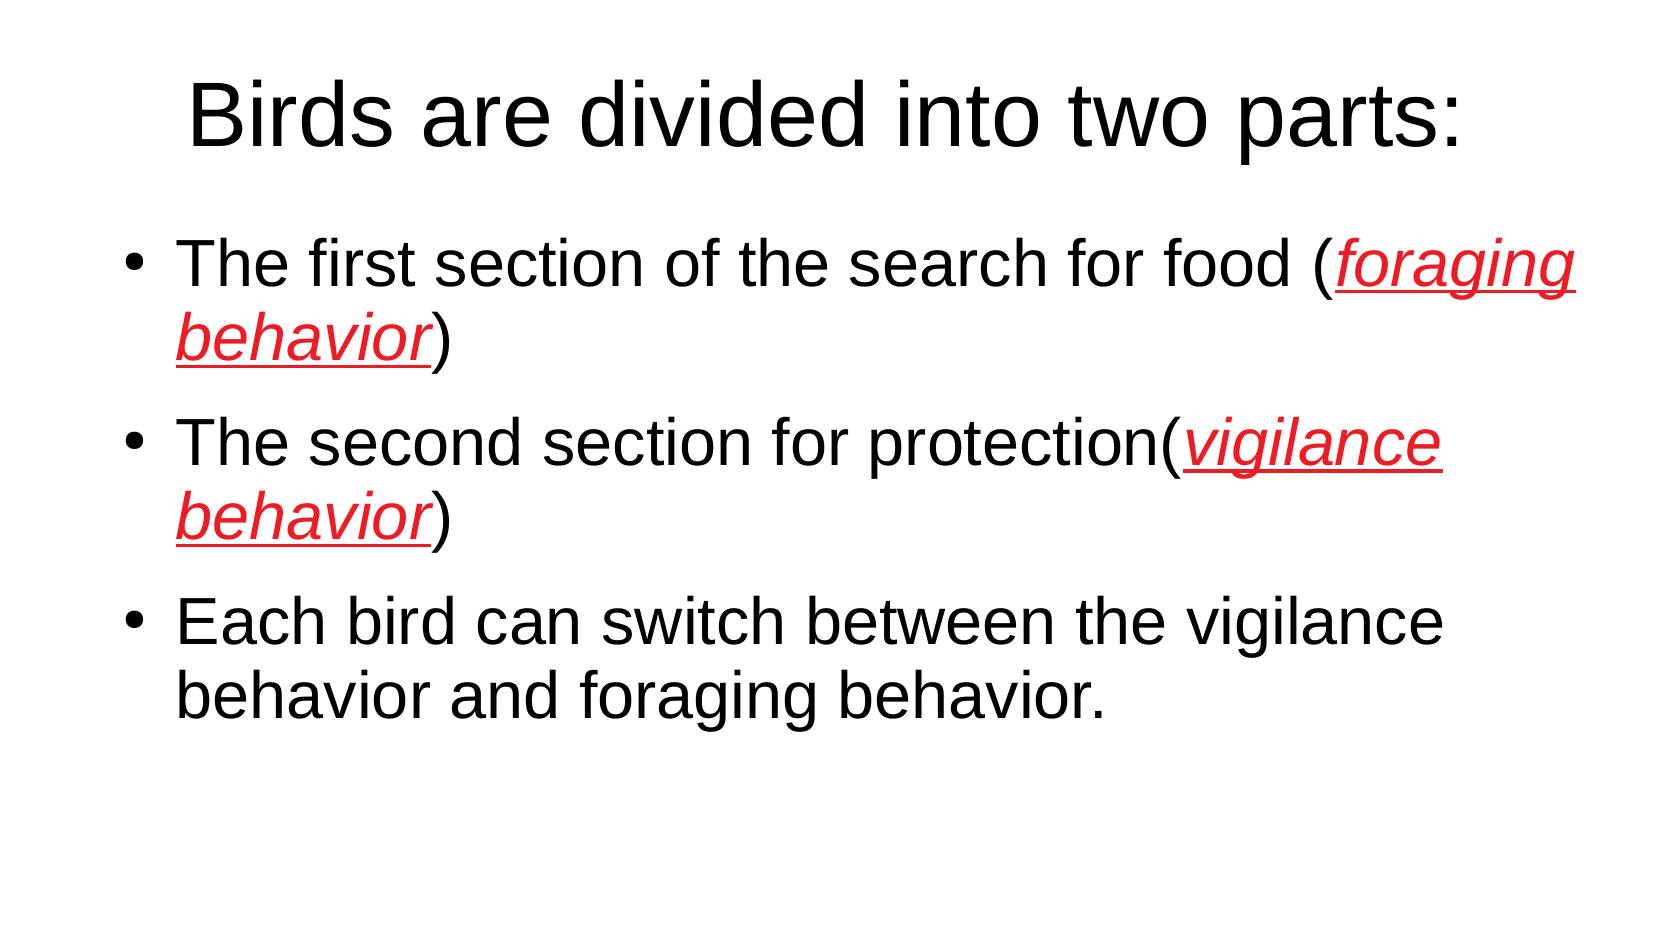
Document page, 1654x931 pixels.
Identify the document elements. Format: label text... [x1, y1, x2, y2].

list The first section of the search for food (foraging behavior) The second section for protection(vigilance behavior) Each bird can switch between the vigilance behavior and foraging behavior. [105, 225, 1594, 766]
title Birds are divided into two parts: [82, 37, 1571, 193]
